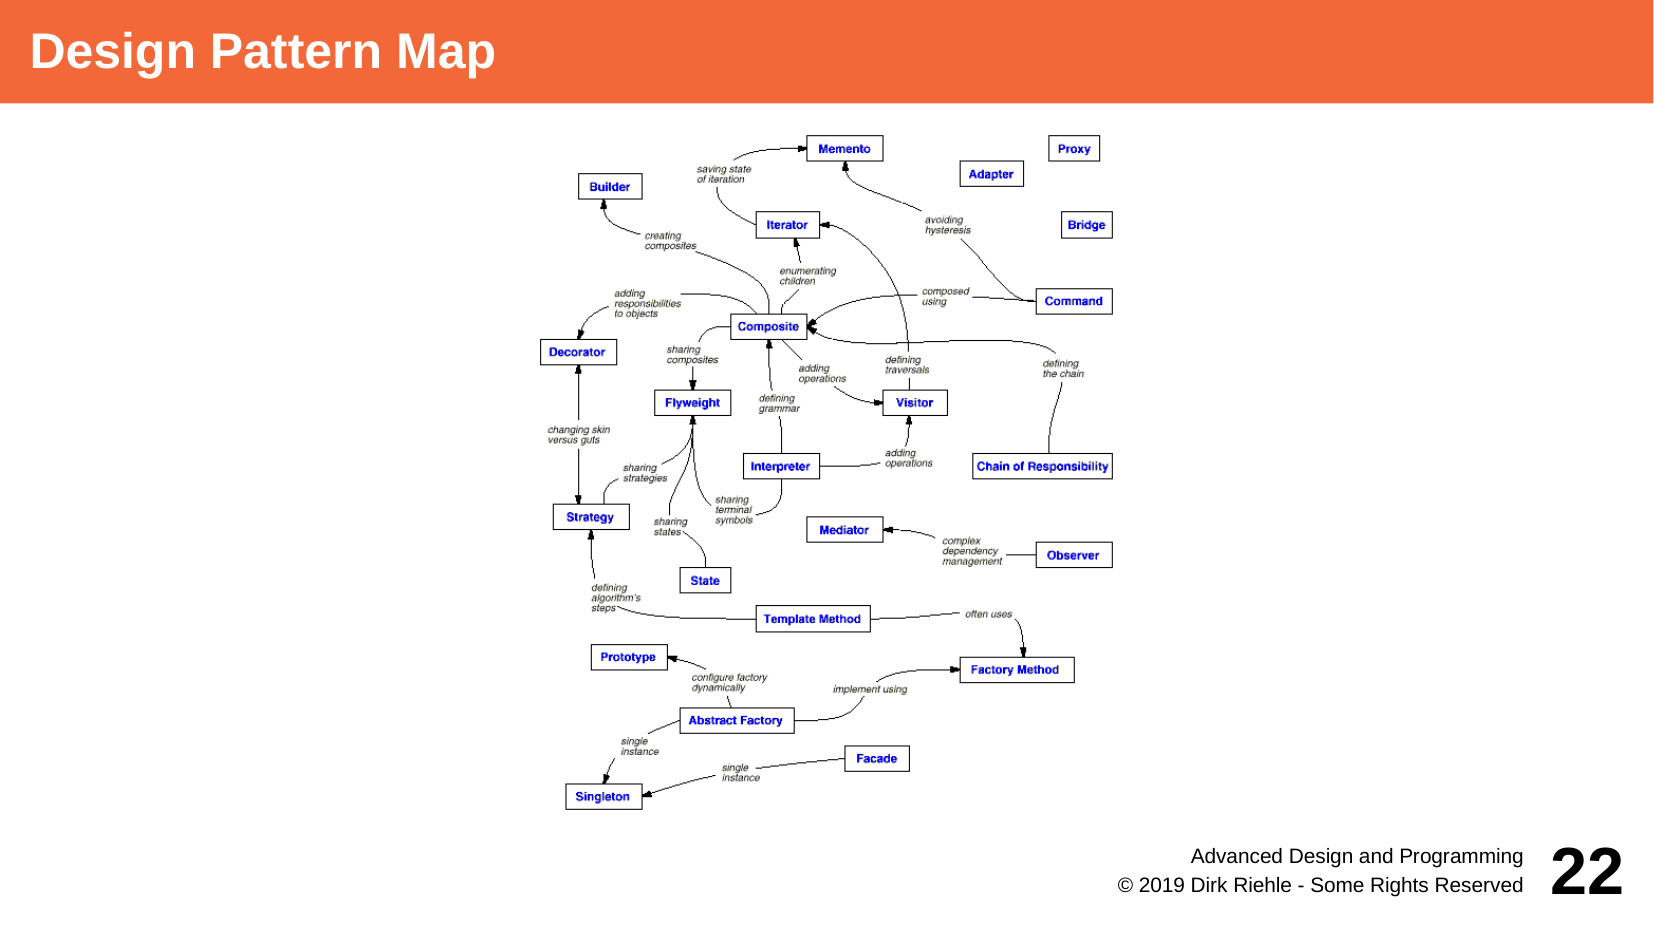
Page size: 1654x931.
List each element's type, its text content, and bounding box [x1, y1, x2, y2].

picture [487, 132, 1167, 813]
title Design Pattern Map [0, 0, 1654, 104]
